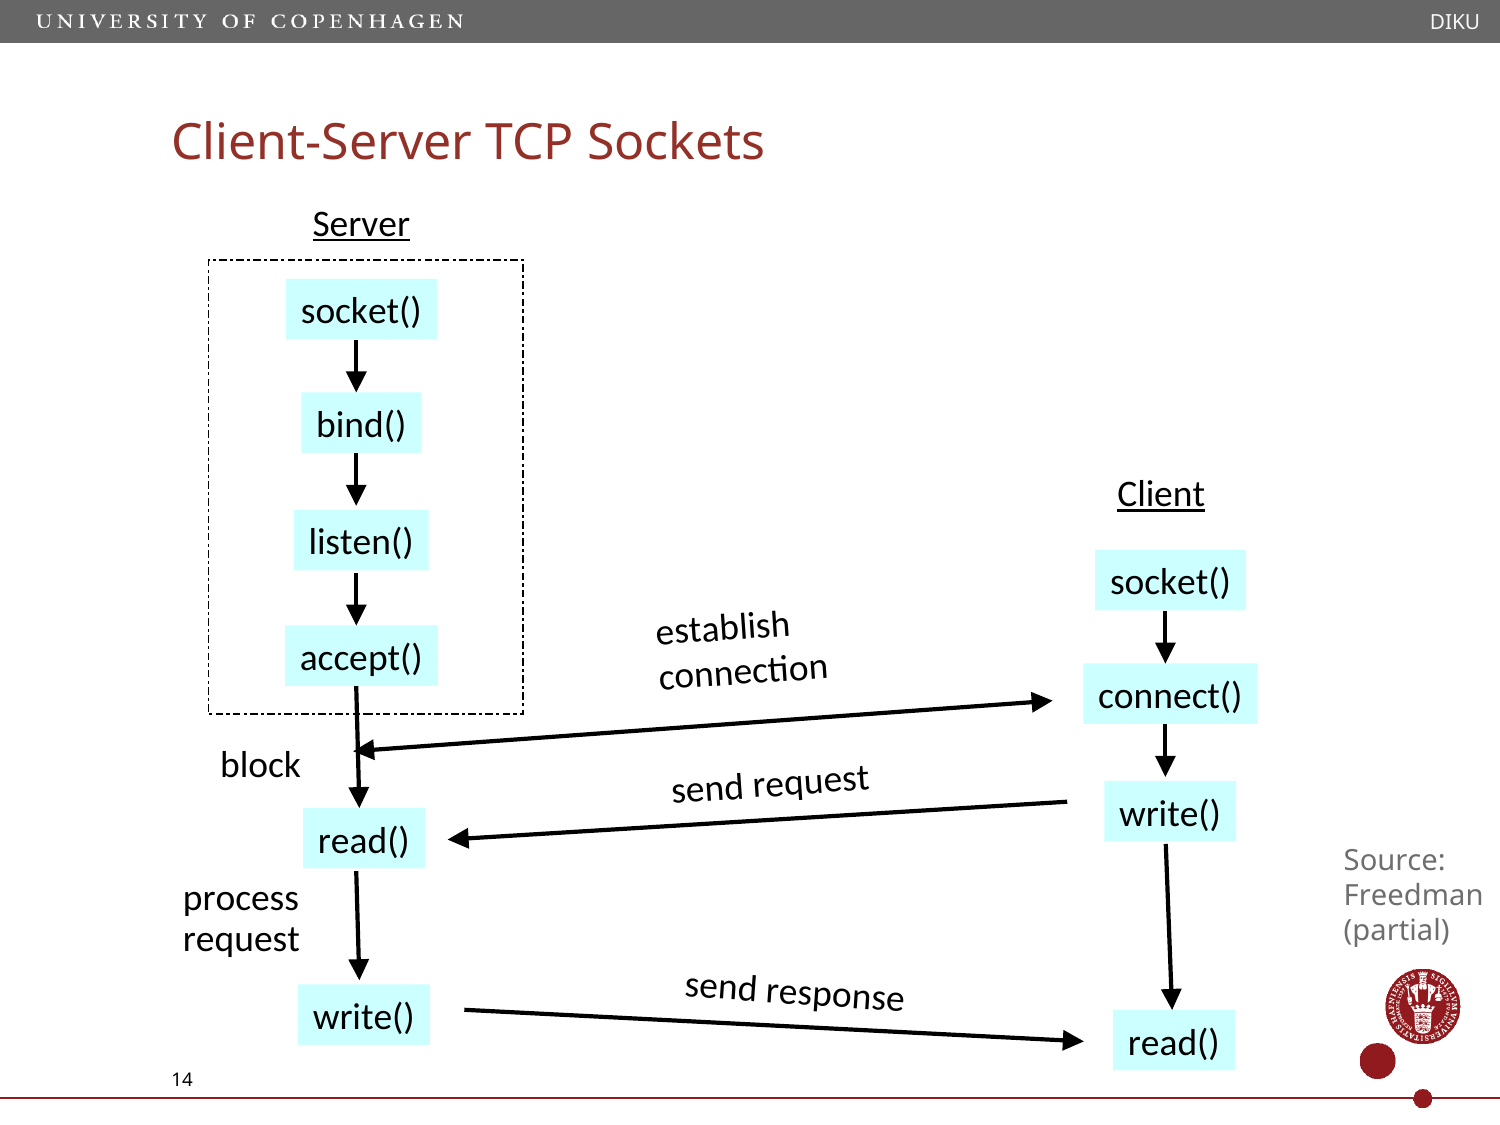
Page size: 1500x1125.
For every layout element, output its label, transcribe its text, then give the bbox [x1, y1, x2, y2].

text_box socket() [1095, 549, 1246, 611]
text_box process request [168, 870, 316, 967]
text_box Source: Freedman (partial) [1328, 834, 1500, 955]
text_box establish connection [638, 587, 846, 707]
title Client-Server TCP Sockets [171, 75, 1329, 171]
text_box listen() [293, 509, 429, 571]
text_box connect() [1083, 663, 1258, 724]
text_box block [205, 732, 316, 793]
text_box read() [1113, 1009, 1235, 1071]
text_box Client [1102, 461, 1221, 523]
text_box send request [654, 743, 887, 820]
text_box Server [297, 190, 426, 252]
text_box send response [668, 950, 923, 1029]
text_box read() [303, 807, 425, 869]
text_box DIKU [469, 0, 1495, 43]
text_box <number> [171, 1067, 522, 1092]
picture [0, 910, 1500, 1122]
text_box write() [1104, 780, 1237, 842]
text_box bind() [301, 392, 422, 453]
text_box accept() [285, 625, 438, 686]
text_box write() [298, 984, 430, 1045]
text_box socket() [286, 278, 437, 340]
